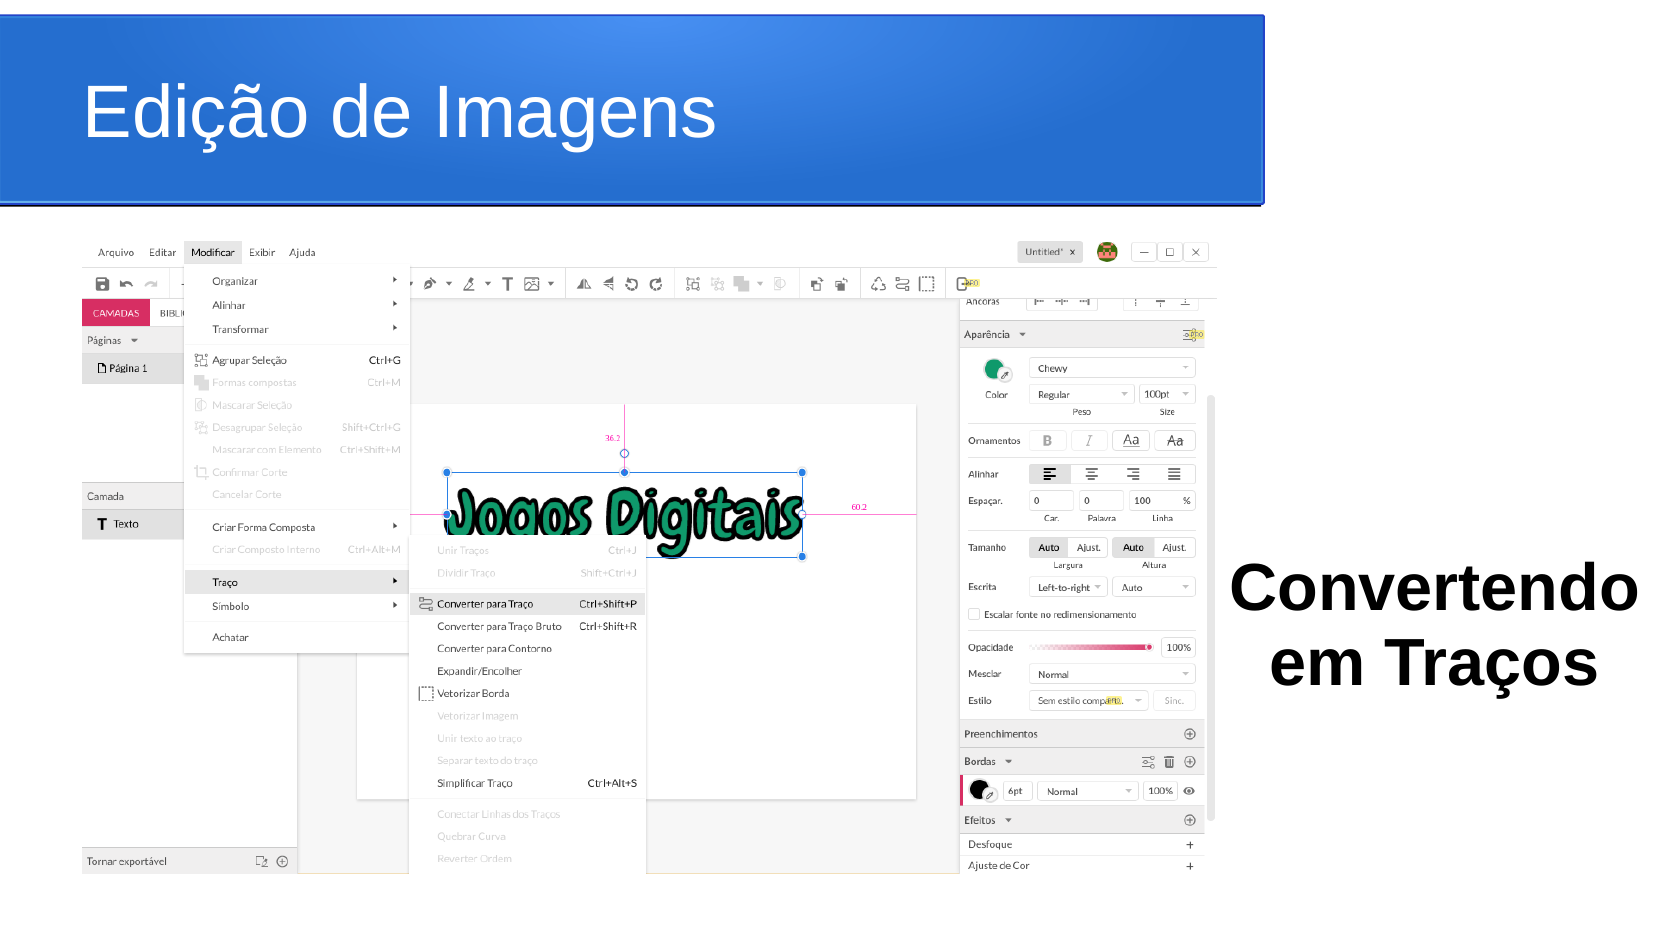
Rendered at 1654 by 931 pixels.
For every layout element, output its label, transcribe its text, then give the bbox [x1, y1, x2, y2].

picture [82, 236, 1217, 875]
title Edição de Imagens [82, 35, 1235, 189]
subtitle Convertendo em Traços [1217, 513, 1654, 737]
